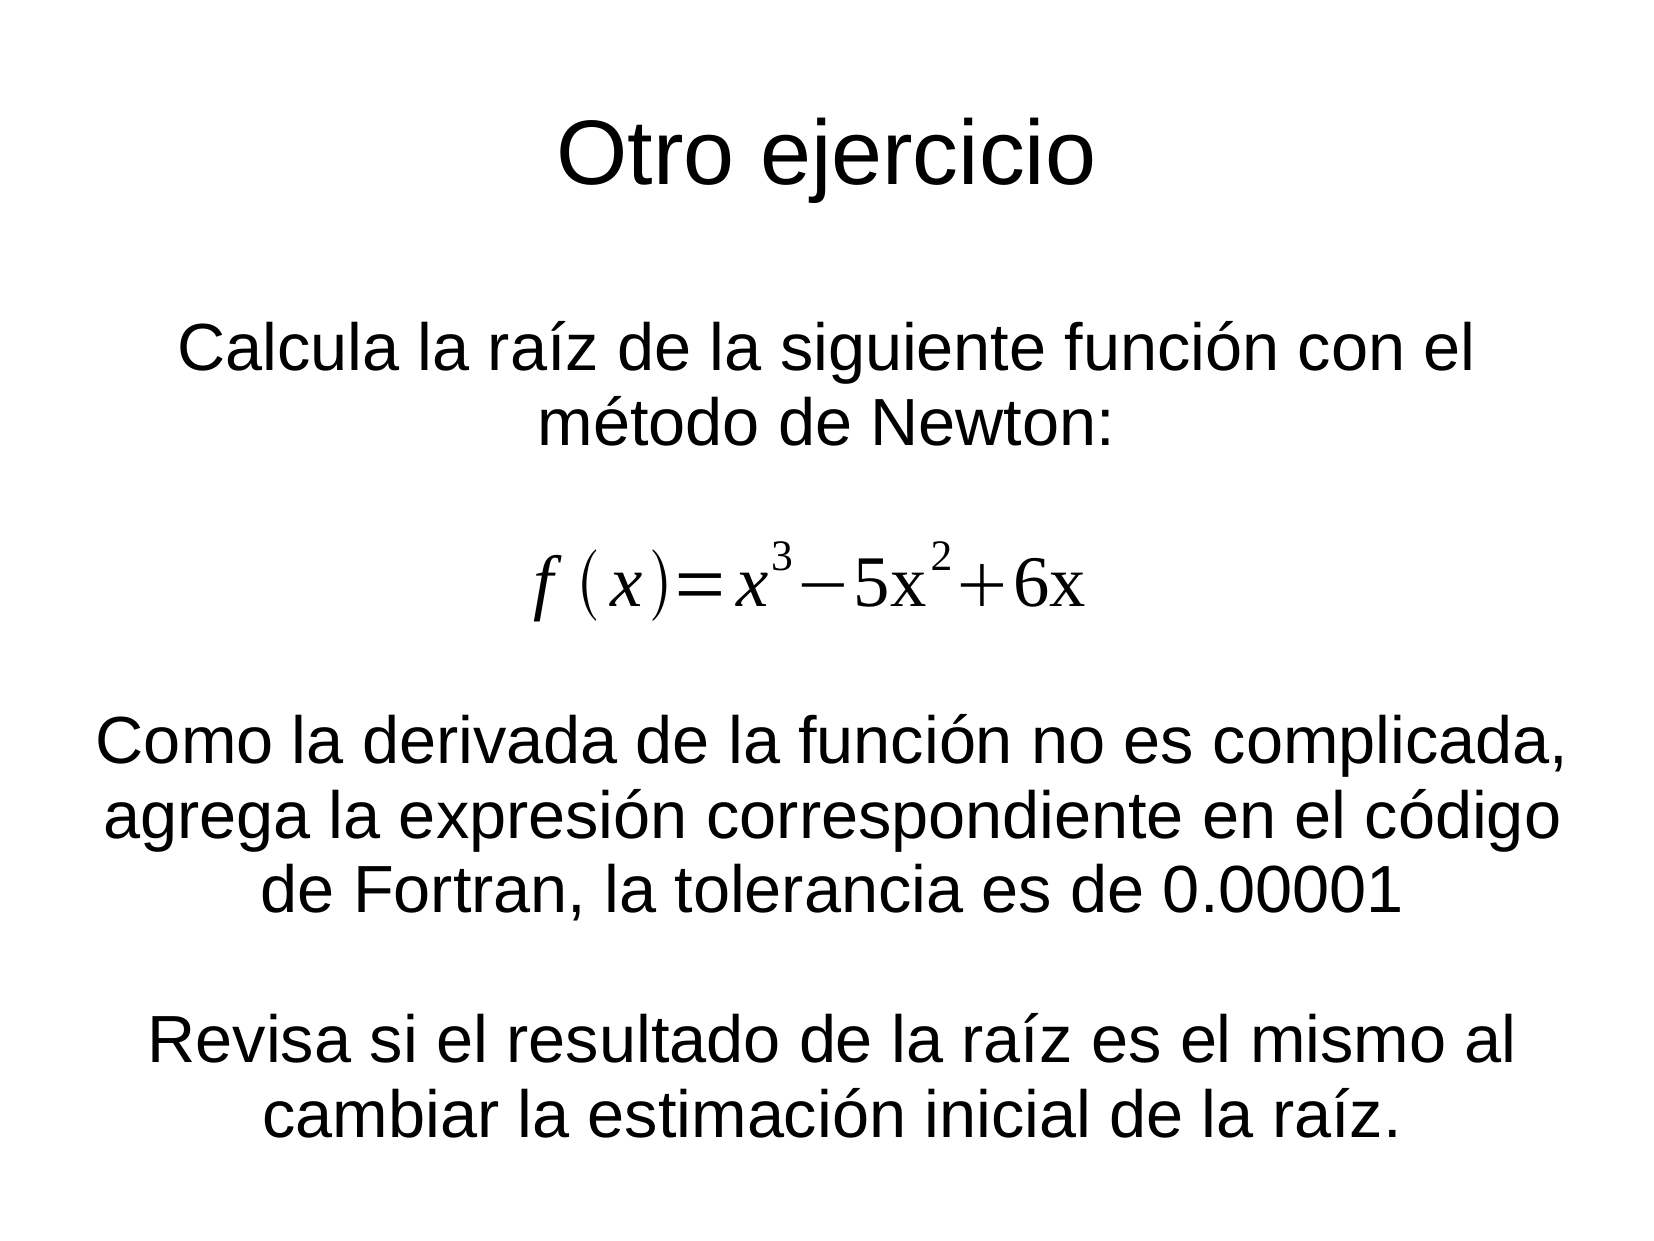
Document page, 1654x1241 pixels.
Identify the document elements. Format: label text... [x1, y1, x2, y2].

text_box Como la derivada de la función no es complicada, agrega la expresión correspondiente en el código de Fortran, la tolerancia es de 0.00001 Revisa si el resultado de la raíz es el mismo al cambiar la estimación inicial de la raíz. [88, 702, 1577, 1152]
chart [511, 531, 1093, 625]
subtitle Calcula la raíz de la siguiente función con el método de Newton: [82, 297, 1571, 473]
title Otro ejercicio [82, 49, 1571, 257]
